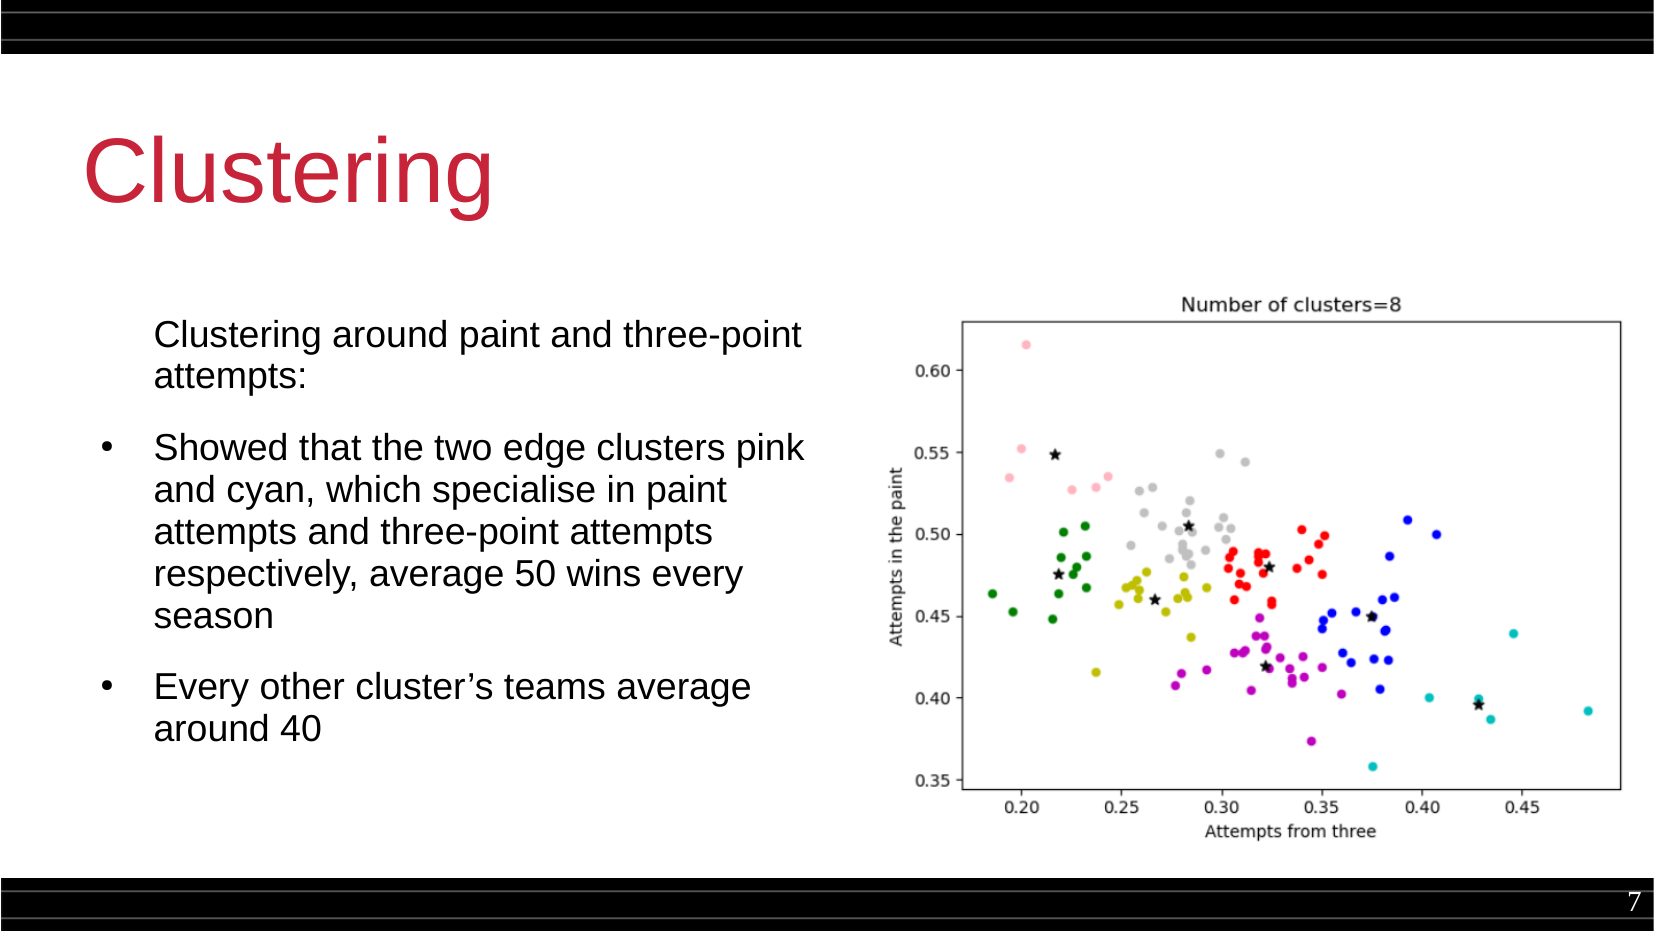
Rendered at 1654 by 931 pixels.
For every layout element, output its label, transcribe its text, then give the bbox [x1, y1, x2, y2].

picture [1, 0, 1654, 54]
picture [874, 280, 1641, 857]
title Clustering [82, 92, 1571, 249]
picture [1, 878, 1654, 931]
list Clustering around paint and three-point attempts: Showed that the two edge clusters pink and cyan, which specialise in paint attempts and three-point attempts respectively, average 50 wins every season Every other cluster’s teams average around 40 [82, 312, 851, 799]
